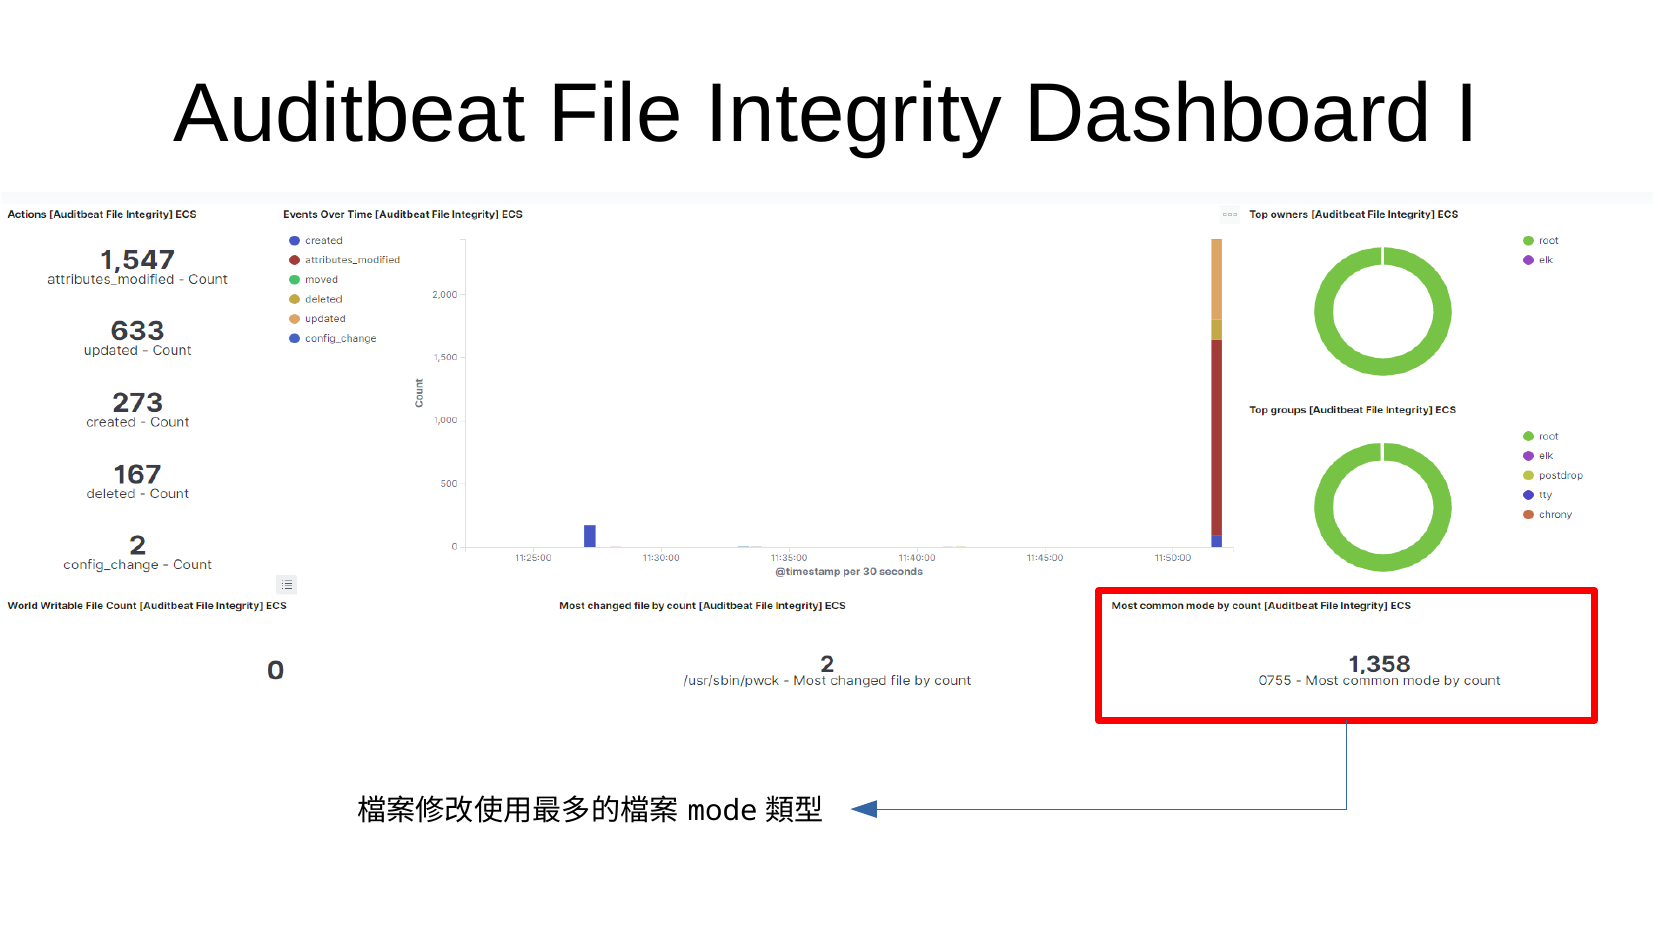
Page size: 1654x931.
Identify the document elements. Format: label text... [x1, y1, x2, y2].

text_box Auditbeat File Integrity Dashboard I [85, 59, 1568, 192]
text_box 檔案修改使用最多的檔案mode類型 [342, 779, 851, 839]
picture [1, 192, 1654, 709]
picture [1102, 594, 1591, 709]
